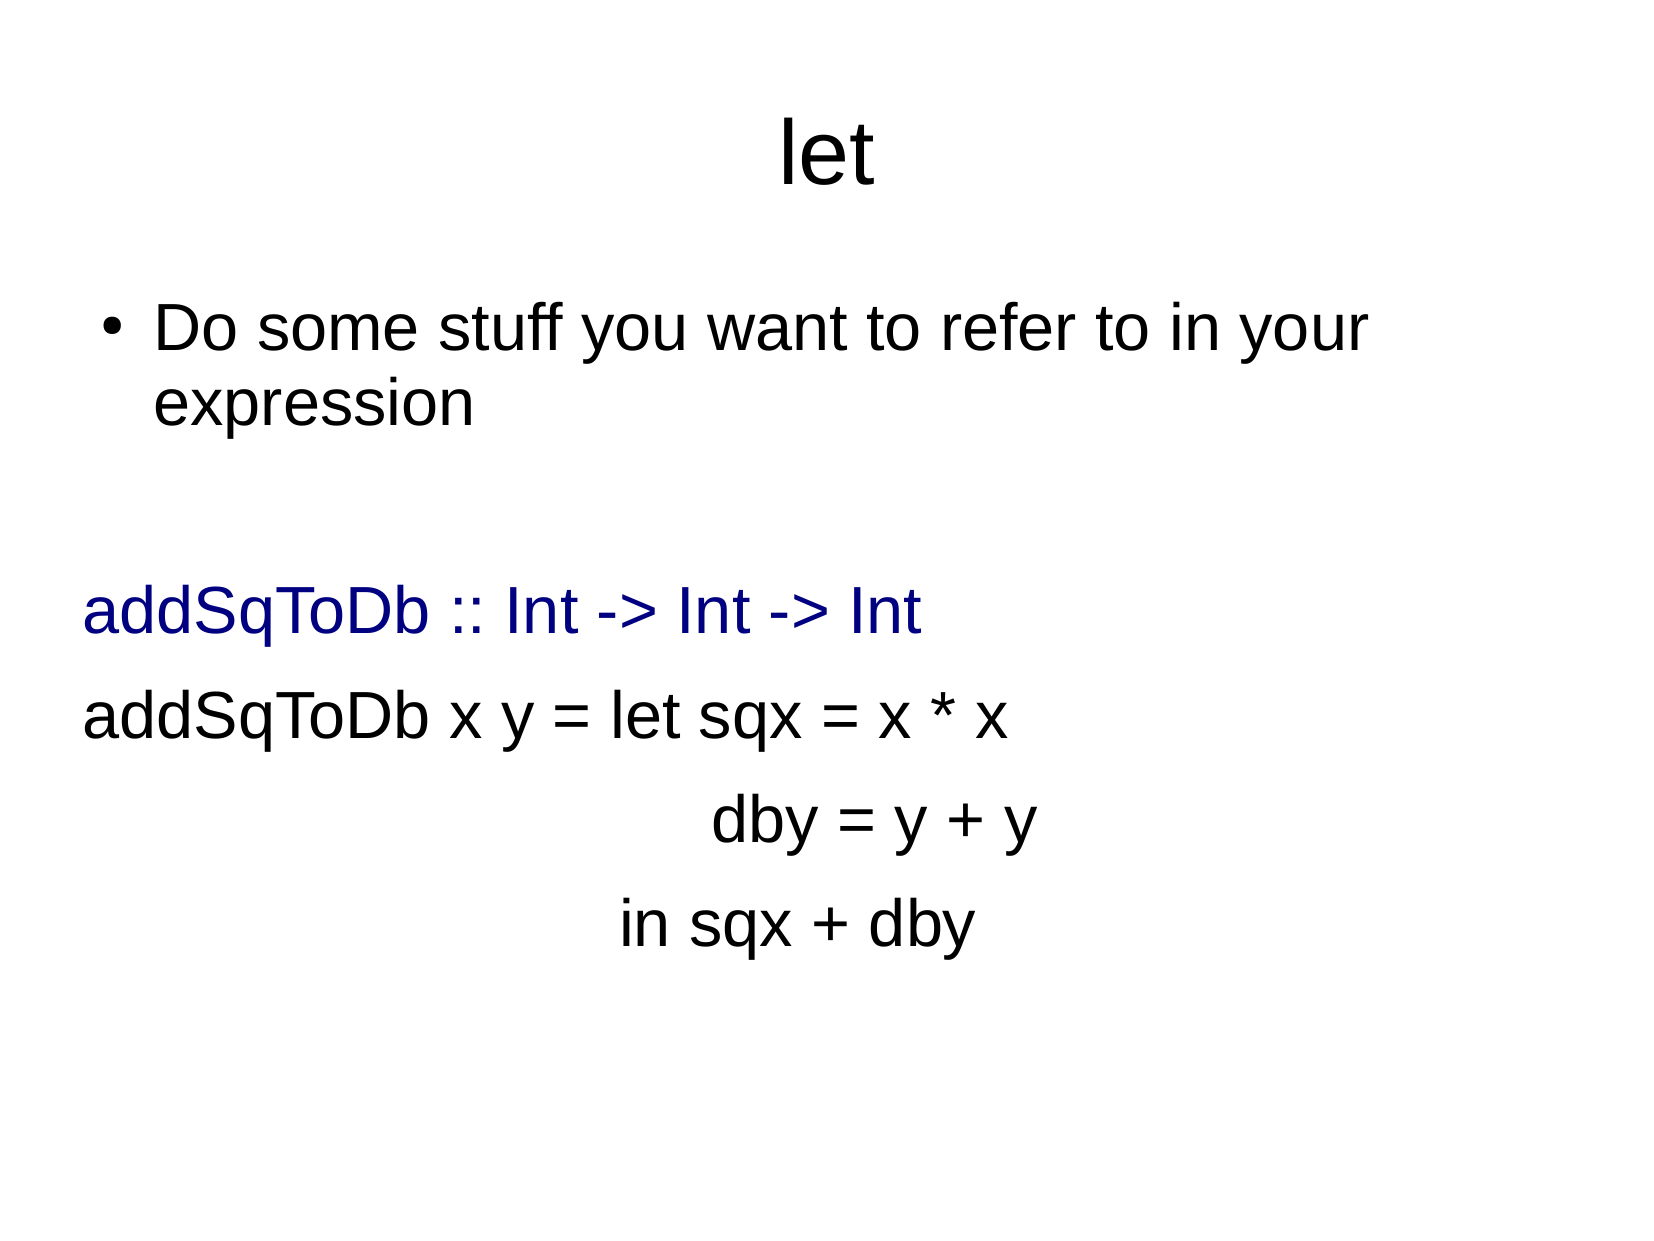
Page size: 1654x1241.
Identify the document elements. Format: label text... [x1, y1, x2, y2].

list Do some stuff you want to refer to in your expression addSqToDb :: Int -> Int -> Int addSqToDb x y = let sqx = x * x dby = y + y in sqx + dby [82, 290, 1571, 1170]
title let [82, 56, 1571, 250]
